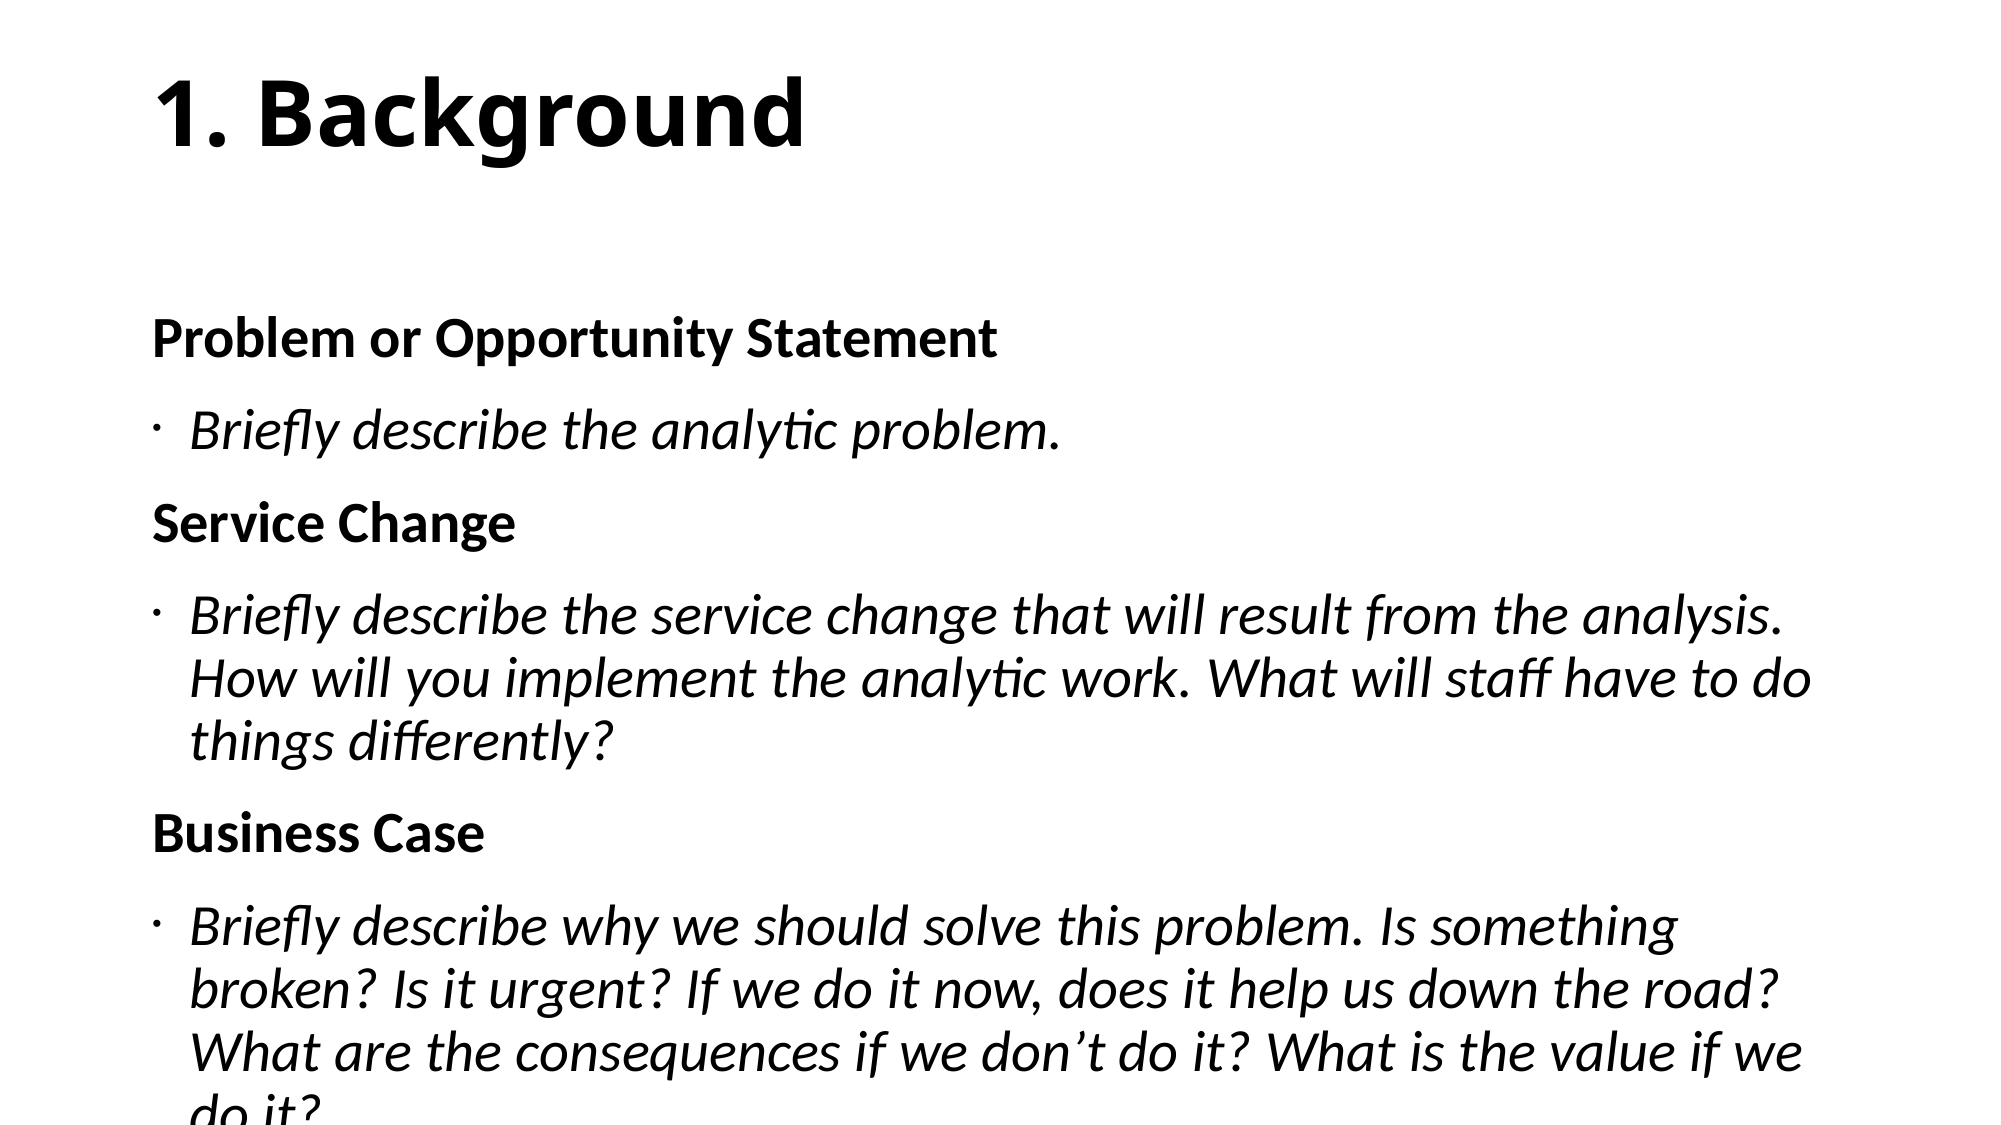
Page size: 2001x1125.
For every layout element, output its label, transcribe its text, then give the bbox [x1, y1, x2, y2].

title 1. Background [137, 59, 1863, 278]
list Problem or Opportunity Statement Briefly describe the analytic problem. Service Change Briefly describe the service change that will result from the analysis. How will you implement the analytic work. What will staff have to do things differently? Business Case Briefly describe why we should solve this problem. Is something broken? Is it urgent? If we do it now, does it help us down the road? What are the consequences if we don’t do it? What is the value if we do it? [137, 299, 1863, 1014]
